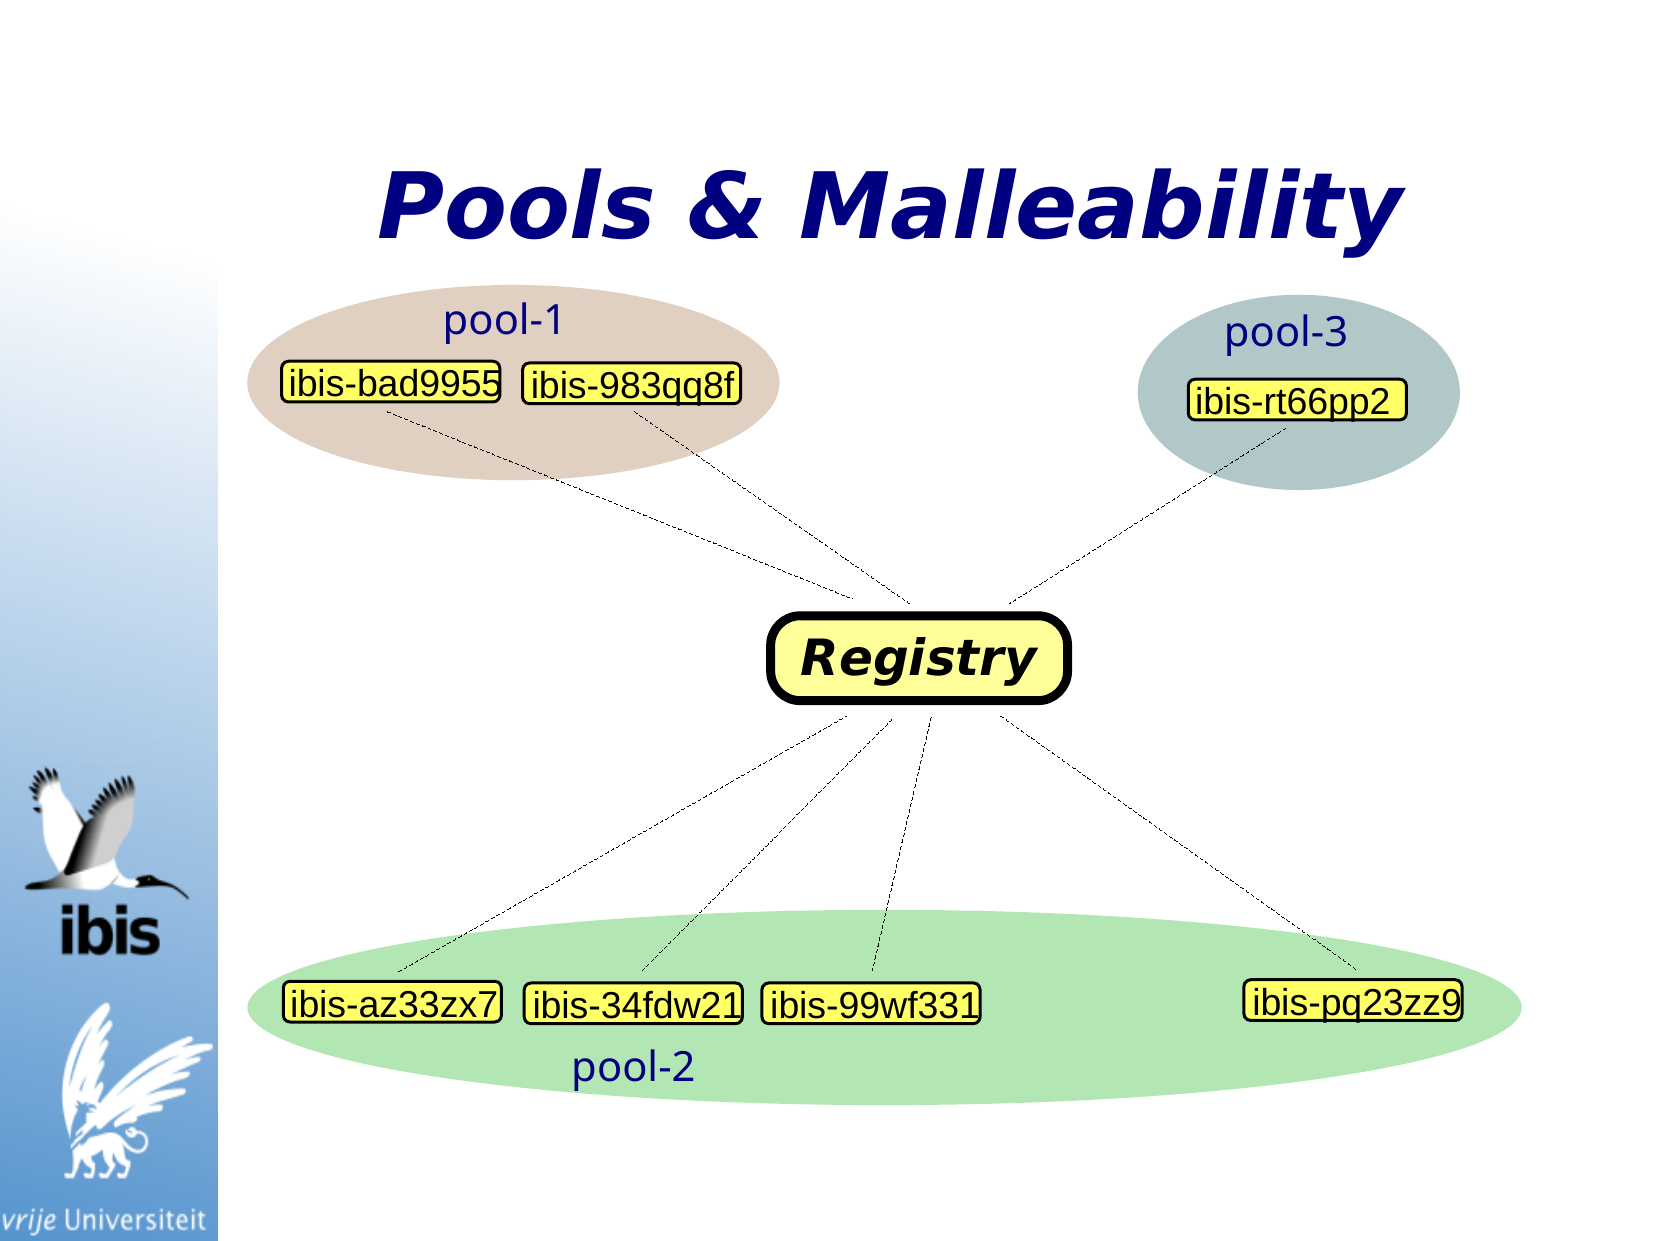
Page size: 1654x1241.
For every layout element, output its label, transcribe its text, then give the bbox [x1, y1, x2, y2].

text_box ibis-pq23zz9 [1252, 981, 1484, 1024]
text_box [1137, 303, 1460, 491]
picture [0, 0, 218, 1241]
text_box ibis-rt66pp2 [1195, 380, 1427, 426]
text_box pool-3 [1223, 301, 1364, 361]
text_box ibis-983qq8f [530, 364, 762, 407]
text_box ibis-34fdw21 [532, 984, 764, 1027]
text_box [247, 909, 1522, 1106]
text_box pool-1 [442, 289, 582, 349]
text_box ibis-az33zx7 [290, 982, 522, 1028]
text_box pool-2 [571, 1036, 711, 1096]
text_box ibis-99wf331 [770, 984, 1002, 1027]
text_box ibis-bad9955 [288, 362, 520, 408]
title Pools & Malleability [248, 102, 1534, 310]
text_box [1242, 294, 1356, 301]
text_box [247, 284, 780, 481]
text_box Registry [770, 615, 1068, 701]
